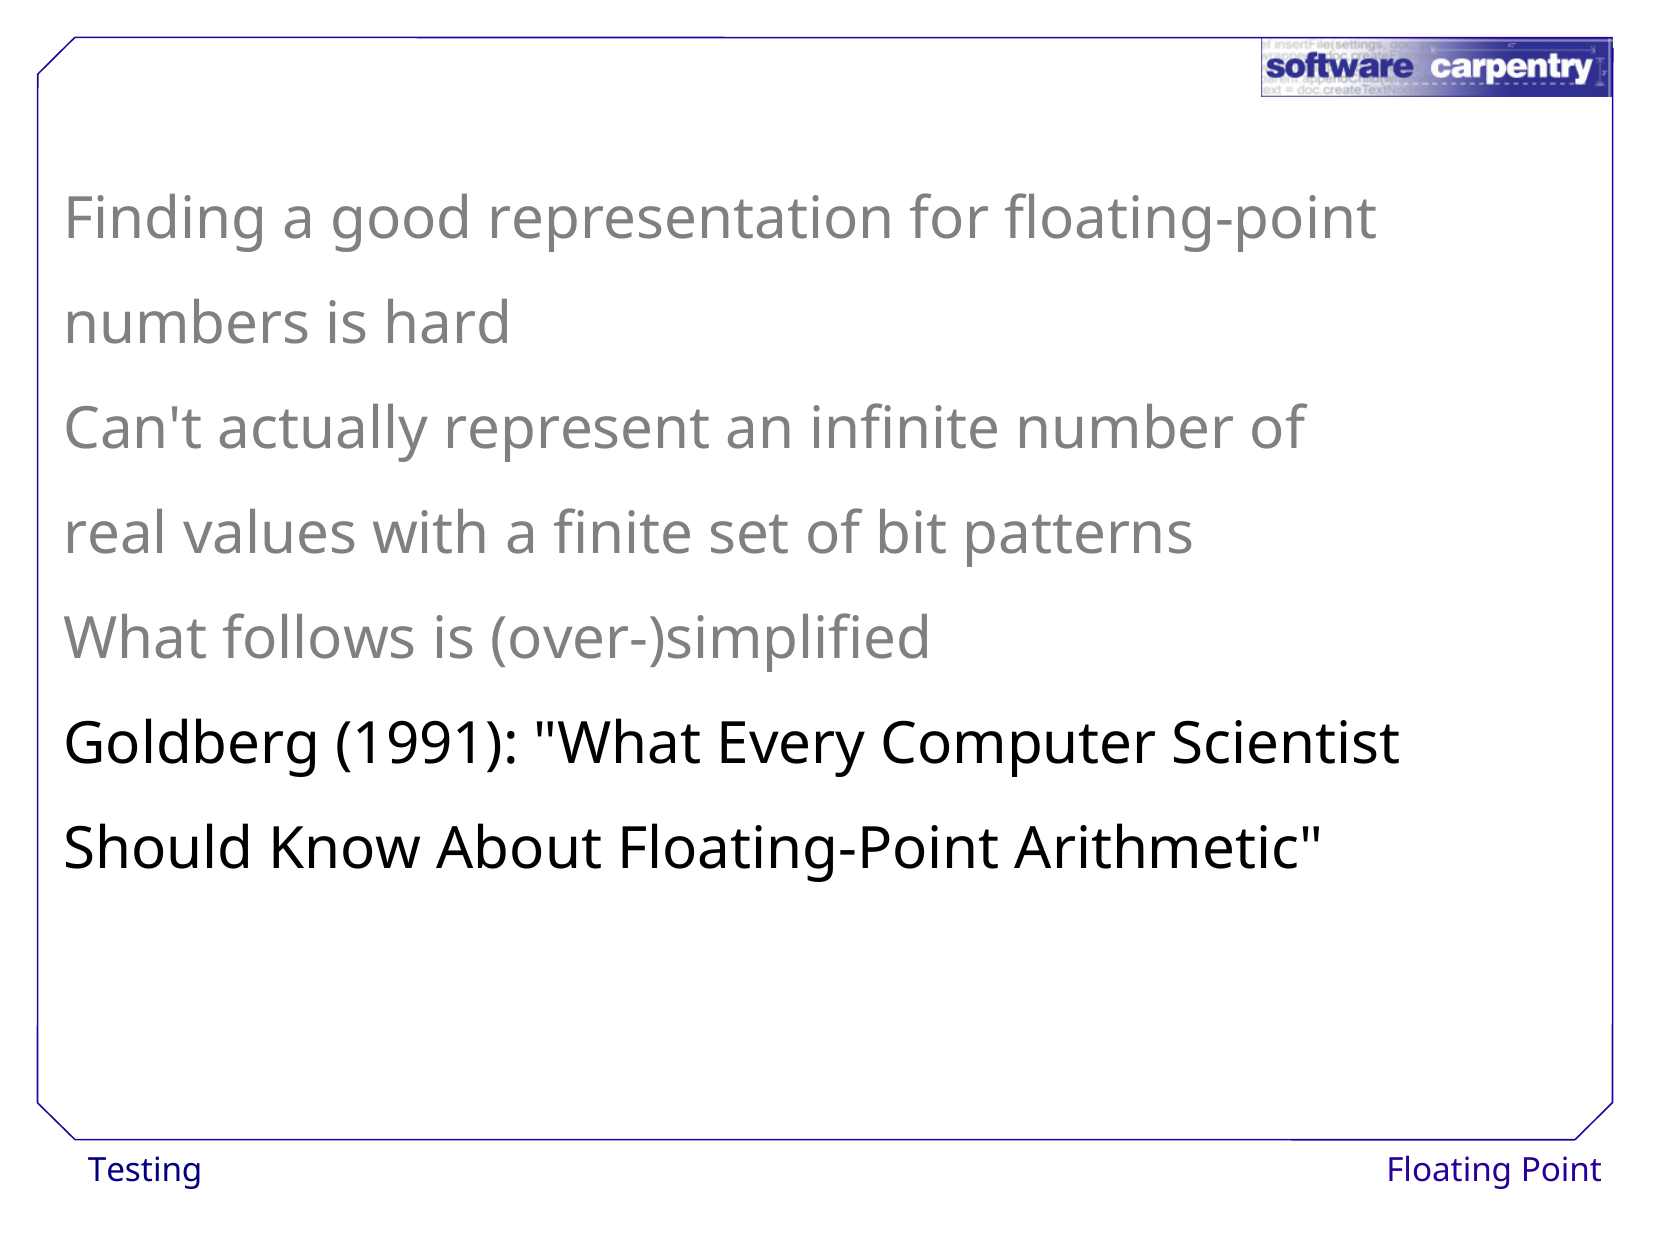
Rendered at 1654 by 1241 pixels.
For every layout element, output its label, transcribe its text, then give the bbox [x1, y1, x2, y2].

text_box Finding a good representation for floating-point numbers is hard Can't actually represent an infinite number of real values with a finite set of bit patterns What follows is (over-)simplified Goldberg (1991): "What Every Computer Scientist Should Know About Floating-Point Arithmetic" [48, 138, 1566, 889]
picture [1261, 39, 1613, 97]
